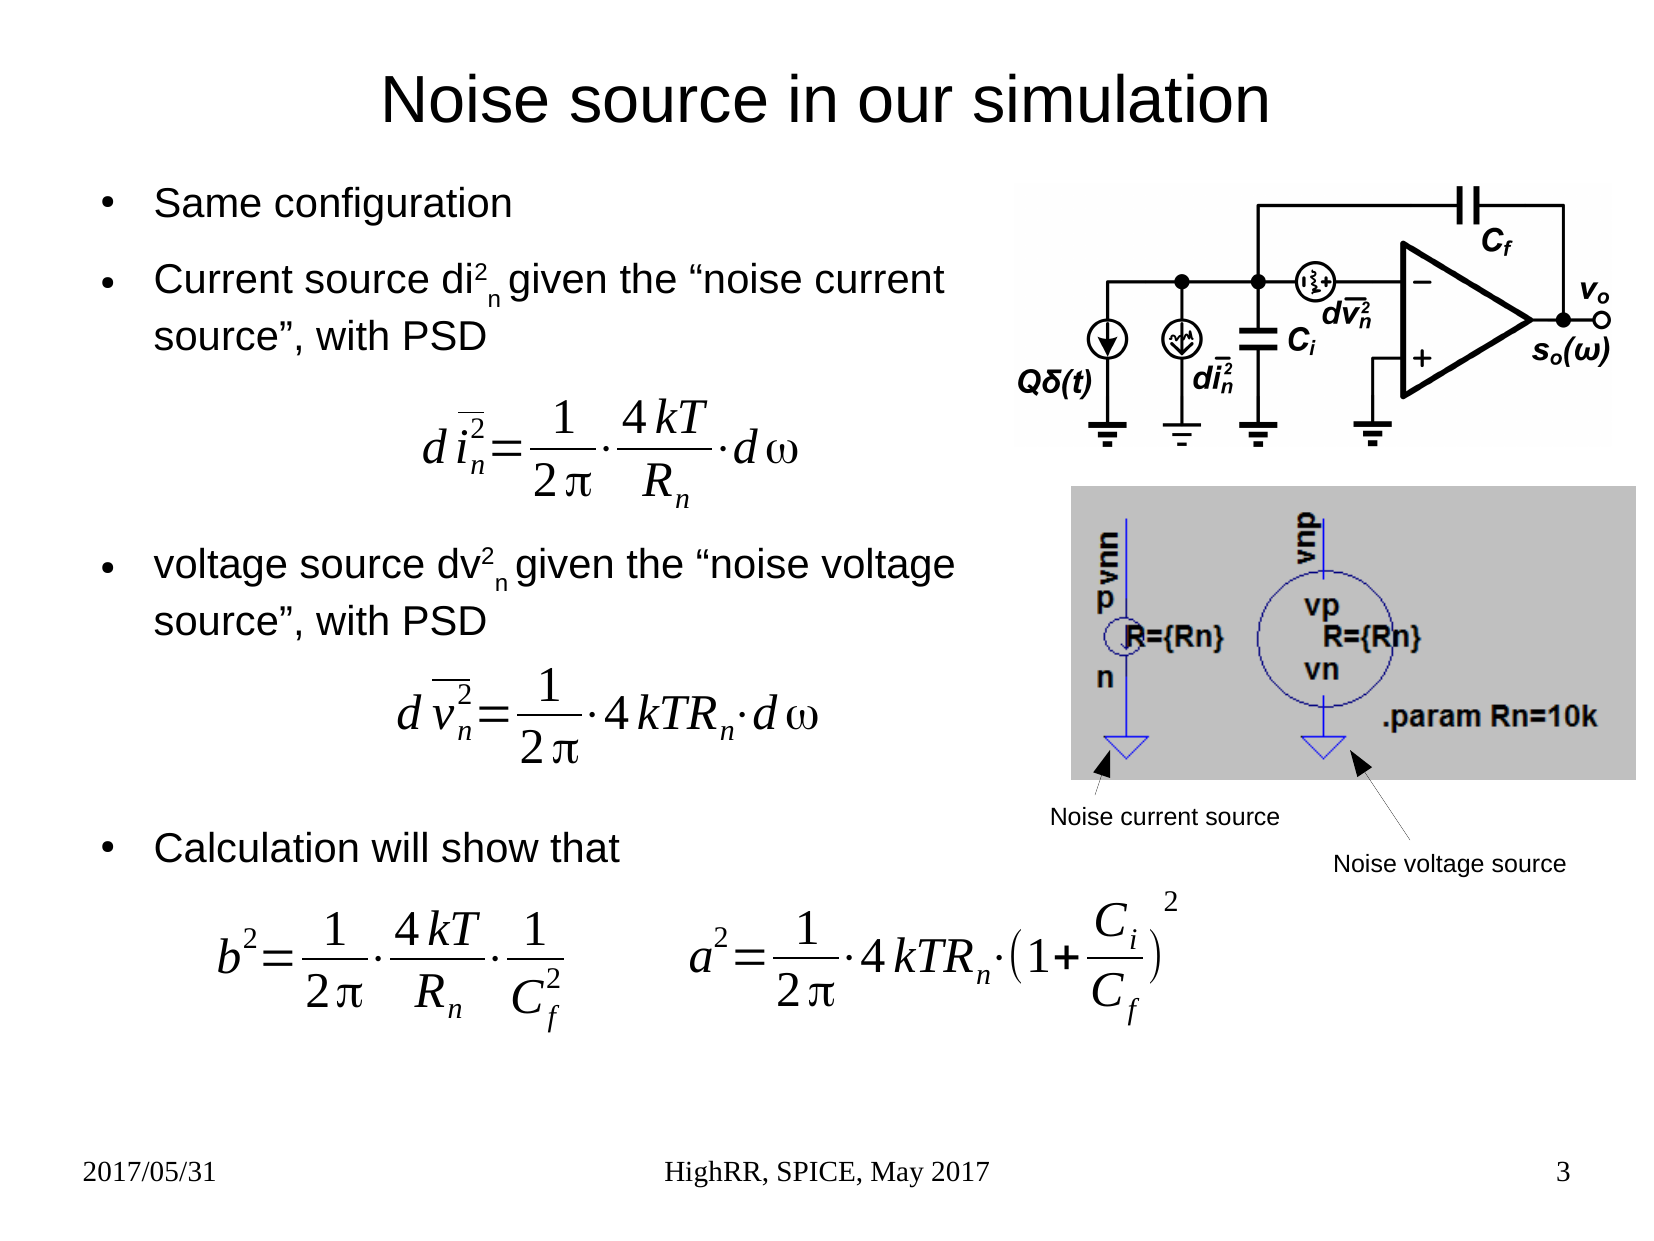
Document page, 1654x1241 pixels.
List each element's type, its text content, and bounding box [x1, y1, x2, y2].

list Same configuration Current source di2n given the “noise current source”, with PSD voltage source dv2n given the “noise voltage source”, with PSD Calculation will show that [82, 180, 1006, 1141]
chart [390, 655, 827, 774]
chart [210, 900, 573, 1033]
text_box Noise current source [1035, 795, 1366, 838]
chart [680, 885, 1186, 1026]
title Noise source in our simulation [82, 49, 1571, 151]
picture [1071, 486, 1636, 781]
text_box Noise voltage source [1318, 842, 1649, 886]
chart [415, 390, 807, 515]
picture [1014, 183, 1612, 447]
